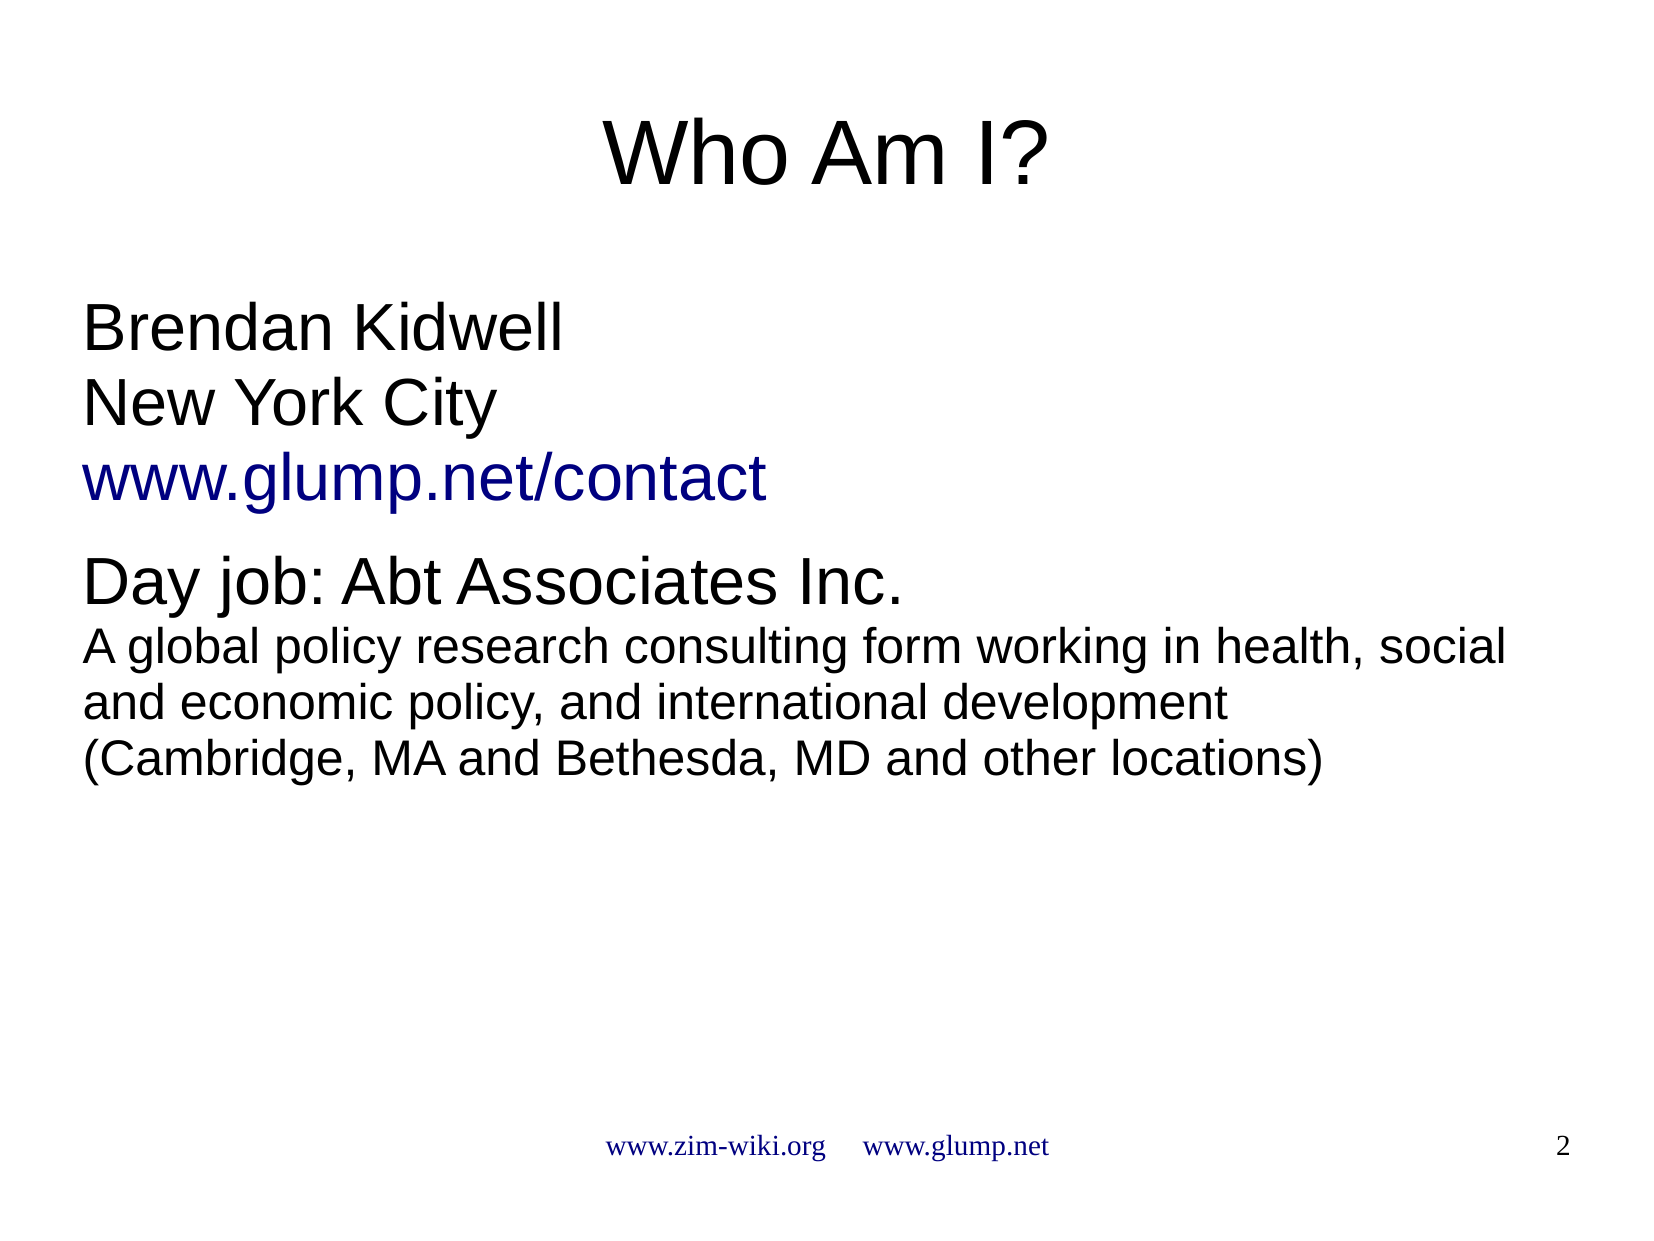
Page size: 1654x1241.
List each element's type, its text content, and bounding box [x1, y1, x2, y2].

list Brendan Kidwell New York City www.glump.net/contact Day job: Abt Associates Inc. A global policy research consulting form working in health, social and economic policy, and international development (Cambridge, MA and Bethesda, MD and other locations) [82, 290, 1571, 1010]
title Who Am I? [82, 49, 1571, 257]
